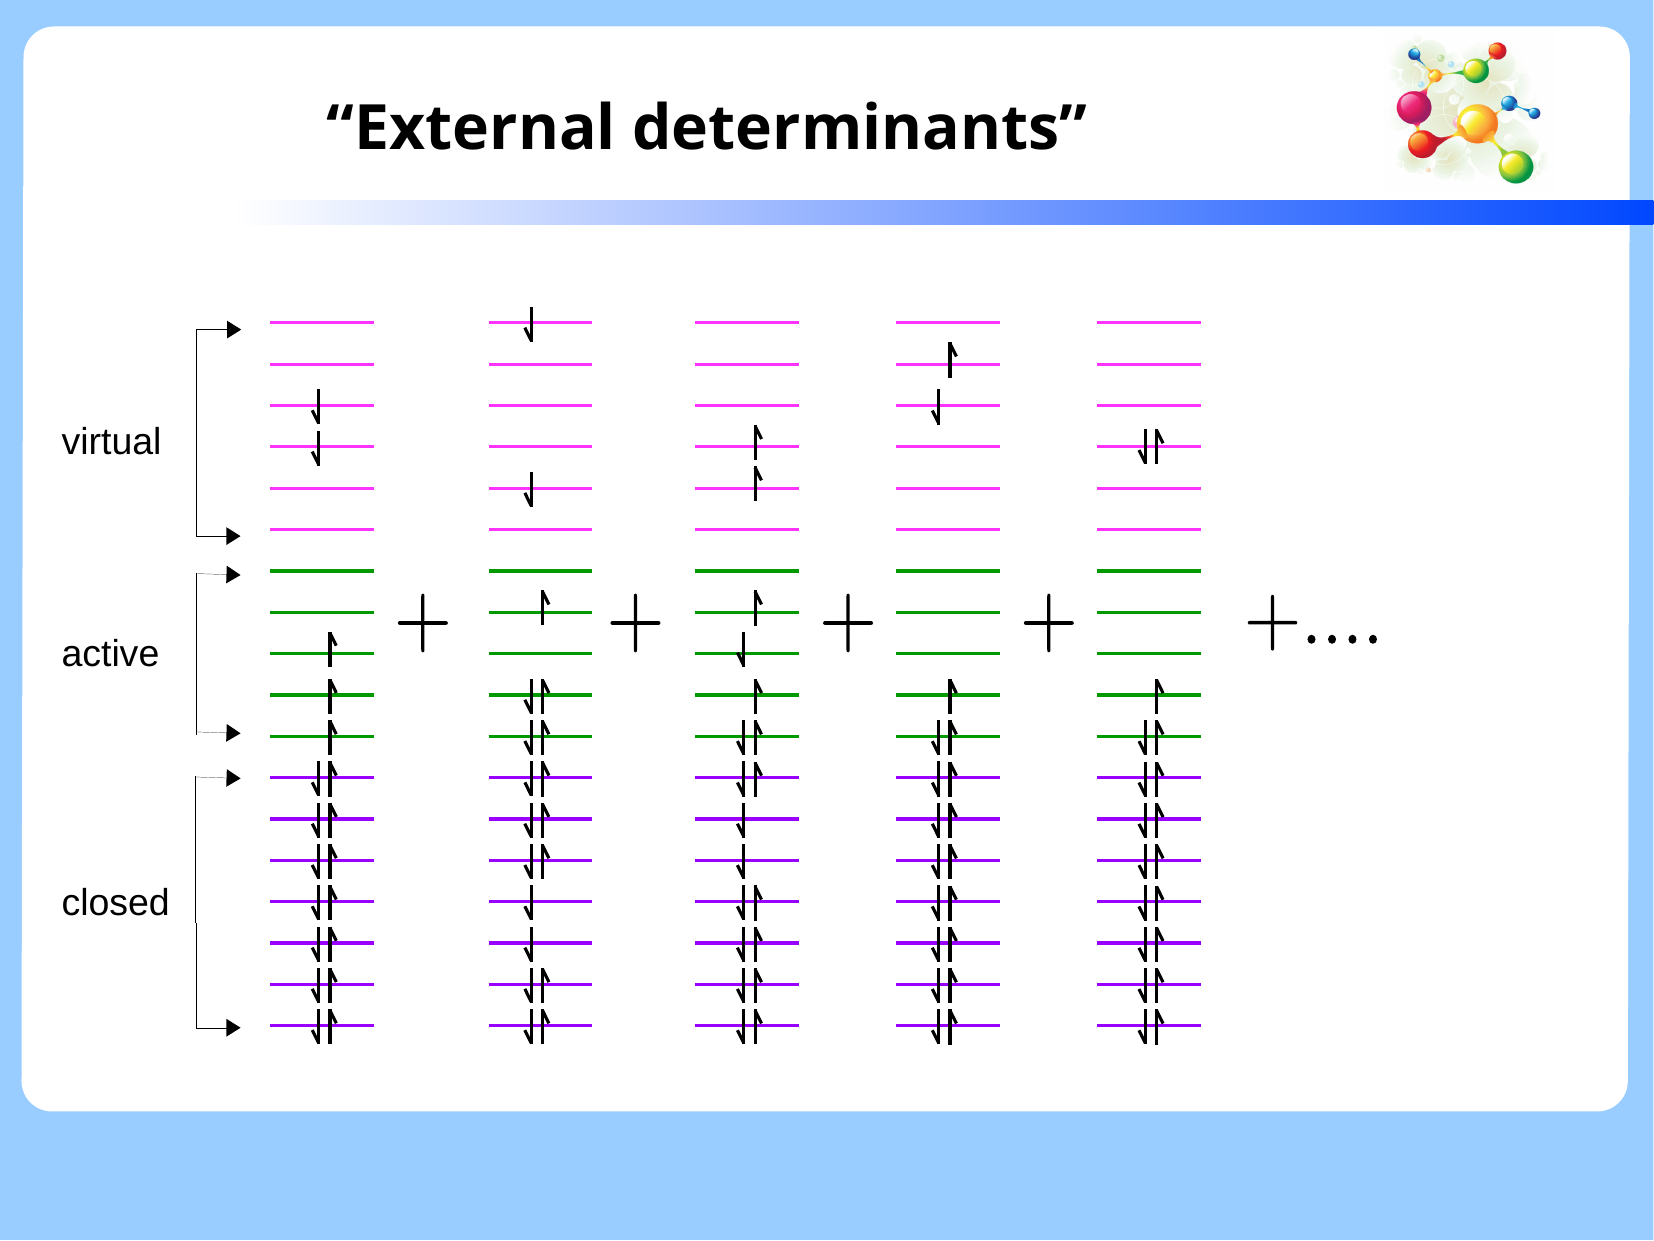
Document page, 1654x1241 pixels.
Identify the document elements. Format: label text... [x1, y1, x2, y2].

text_box virtual [46, 412, 177, 512]
text_box [1243, 594, 1384, 651]
text_box active [46, 625, 314, 683]
text_box [1019, 593, 1078, 653]
text_box [818, 593, 877, 653]
picture [1382, 29, 1556, 195]
title “External determinants” [82, 49, 1332, 201]
text_box [393, 593, 452, 653]
text_box [606, 593, 665, 653]
text_box closed [46, 873, 314, 931]
